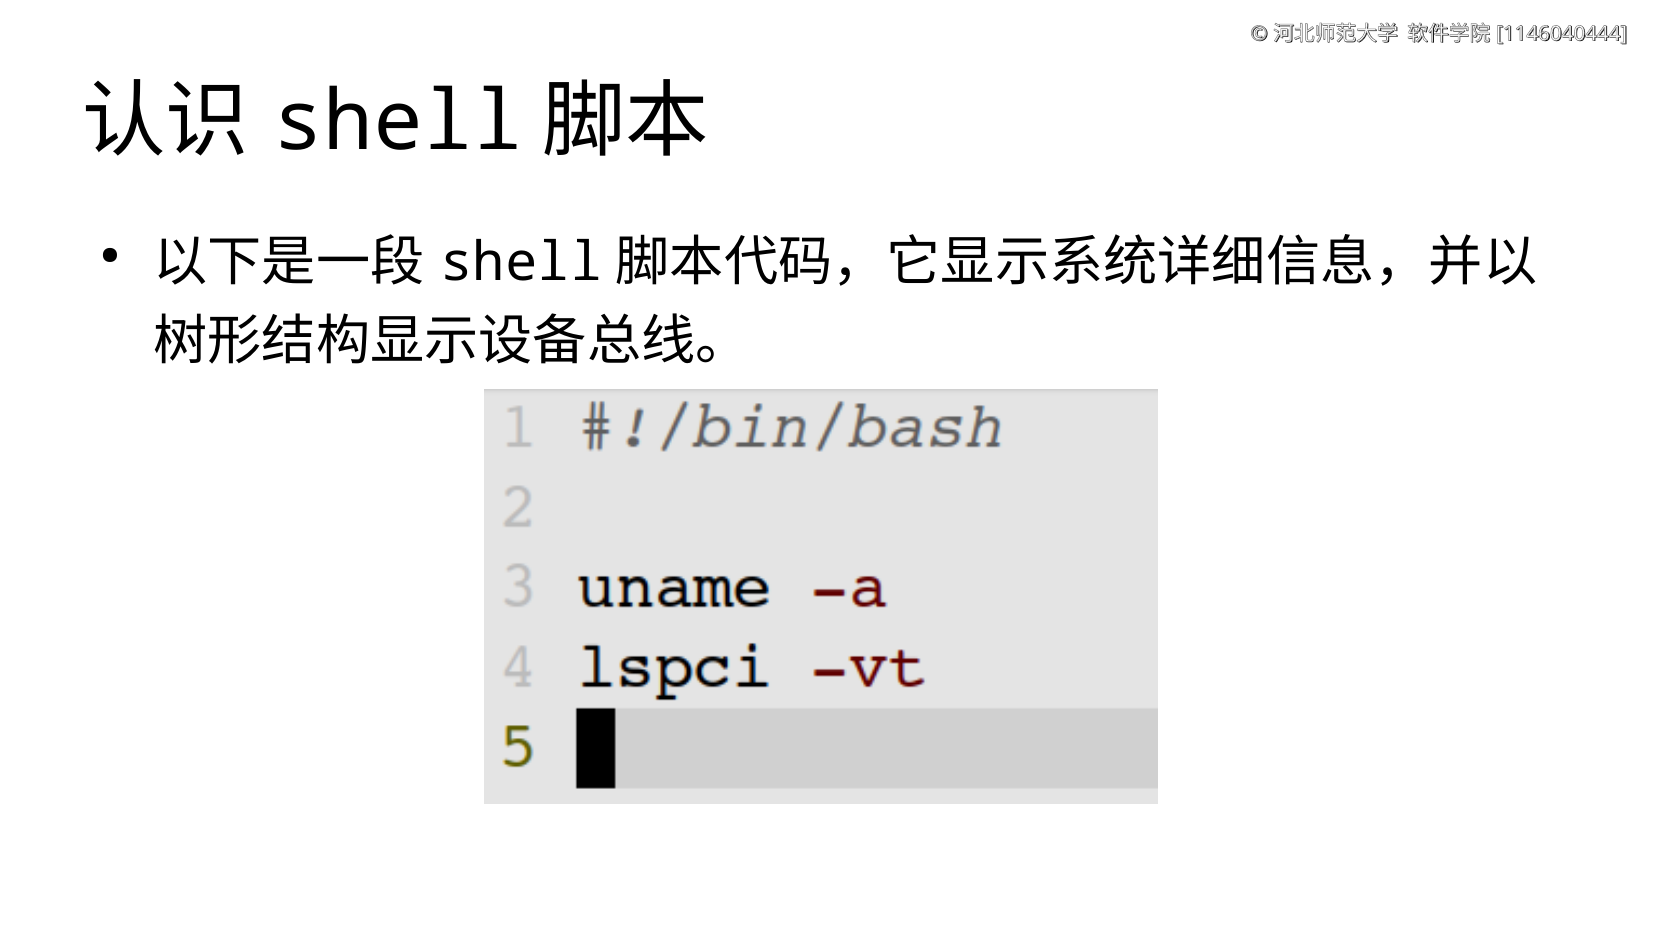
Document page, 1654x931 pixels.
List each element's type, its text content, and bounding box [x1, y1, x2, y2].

picture [484, 389, 1158, 804]
title 认识shell脚本 [82, 37, 1571, 189]
list 以下是一段shell脚本代码，它显示系统详细信息，并以树形结构显示设备总线。 [82, 217, 1571, 758]
